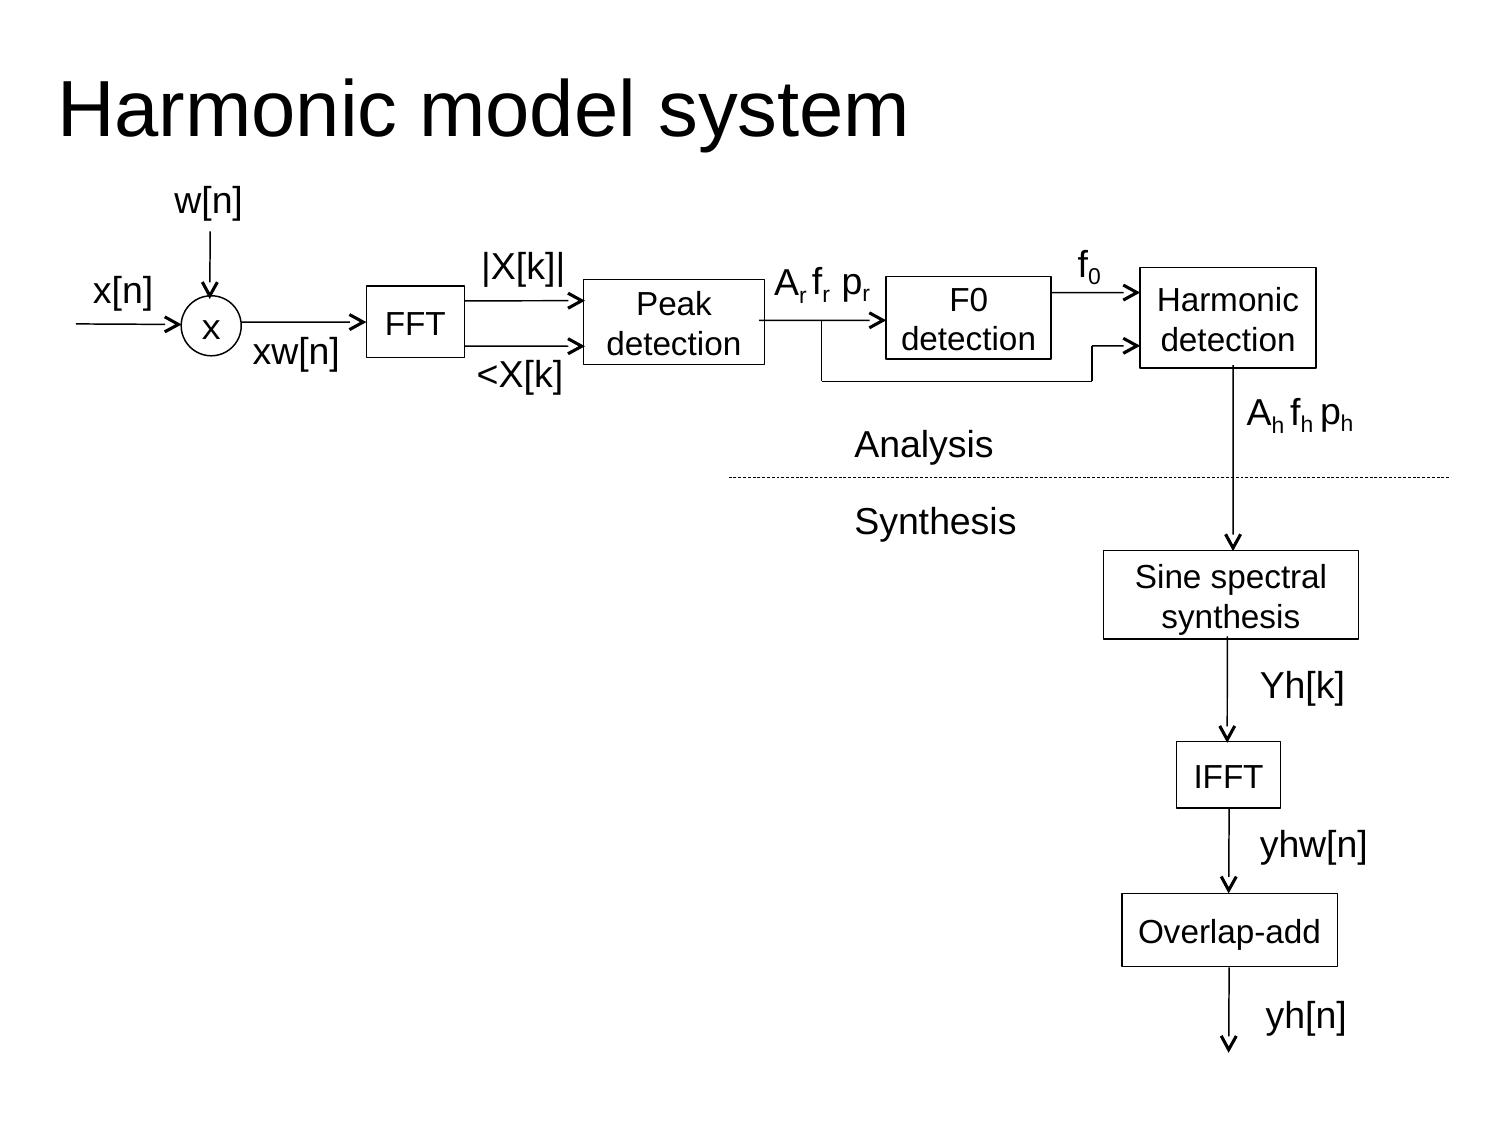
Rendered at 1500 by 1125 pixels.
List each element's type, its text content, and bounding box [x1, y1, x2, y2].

text_box x [181, 295, 241, 356]
text_box FFT [366, 285, 465, 358]
text_box f0 [1062, 294, 1116, 298]
text_box yhw[n] [1245, 815, 1384, 873]
text_box x[n] [78, 262, 169, 320]
text_box |X[k]| [466, 237, 581, 295]
text_box F0 detection [886, 276, 1052, 359]
text_box Peak detection [583, 279, 765, 365]
text_box Yh[k] [1245, 656, 1361, 714]
text_box <X[k] [461, 346, 578, 404]
text_box Ah [1231, 384, 1300, 446]
text_box Ar [759, 254, 822, 316]
text_box fh [1275, 383, 1305, 445]
text_box Sine spectral synthesis [1103, 550, 1359, 640]
text_box Overlap-add [1121, 893, 1338, 967]
text_box w[n] [159, 171, 258, 229]
text_box xw[n] [237, 322, 355, 380]
text_box Synthesis [839, 492, 1032, 550]
title Harmonic model system [57, 15, 1408, 204]
text_box Harmonic detection [1140, 267, 1317, 369]
text_box f0 [1062, 235, 1116, 291]
text_box ph [1305, 383, 1369, 445]
text_box Analysis [839, 415, 1009, 473]
text_box IFFT [1176, 741, 1281, 809]
text_box fr [797, 253, 826, 315]
text_box pr [826, 253, 885, 315]
text_box yh[n] [1250, 986, 1362, 1044]
